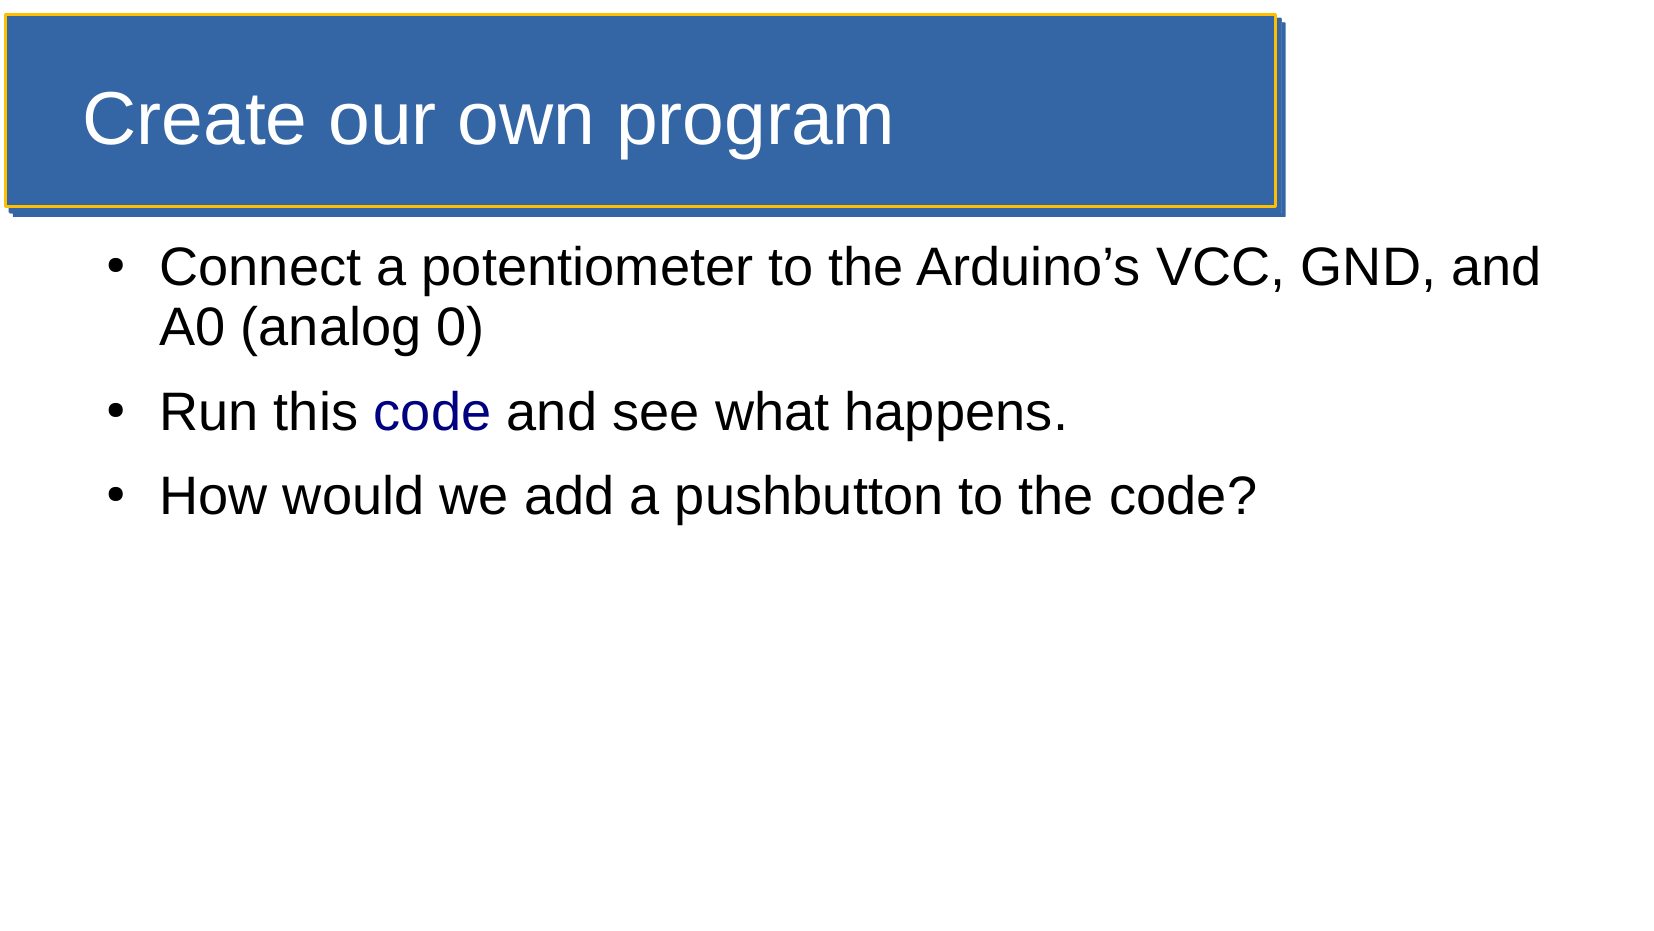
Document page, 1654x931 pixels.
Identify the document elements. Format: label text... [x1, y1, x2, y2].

title Create our own program [82, 44, 1235, 192]
list Connect a potentiometer to the Arduino’s VCC, GND, and A0 (analog 0) Run this code and see what happens. How would we add a pushbutton to the code? [88, 236, 1565, 798]
